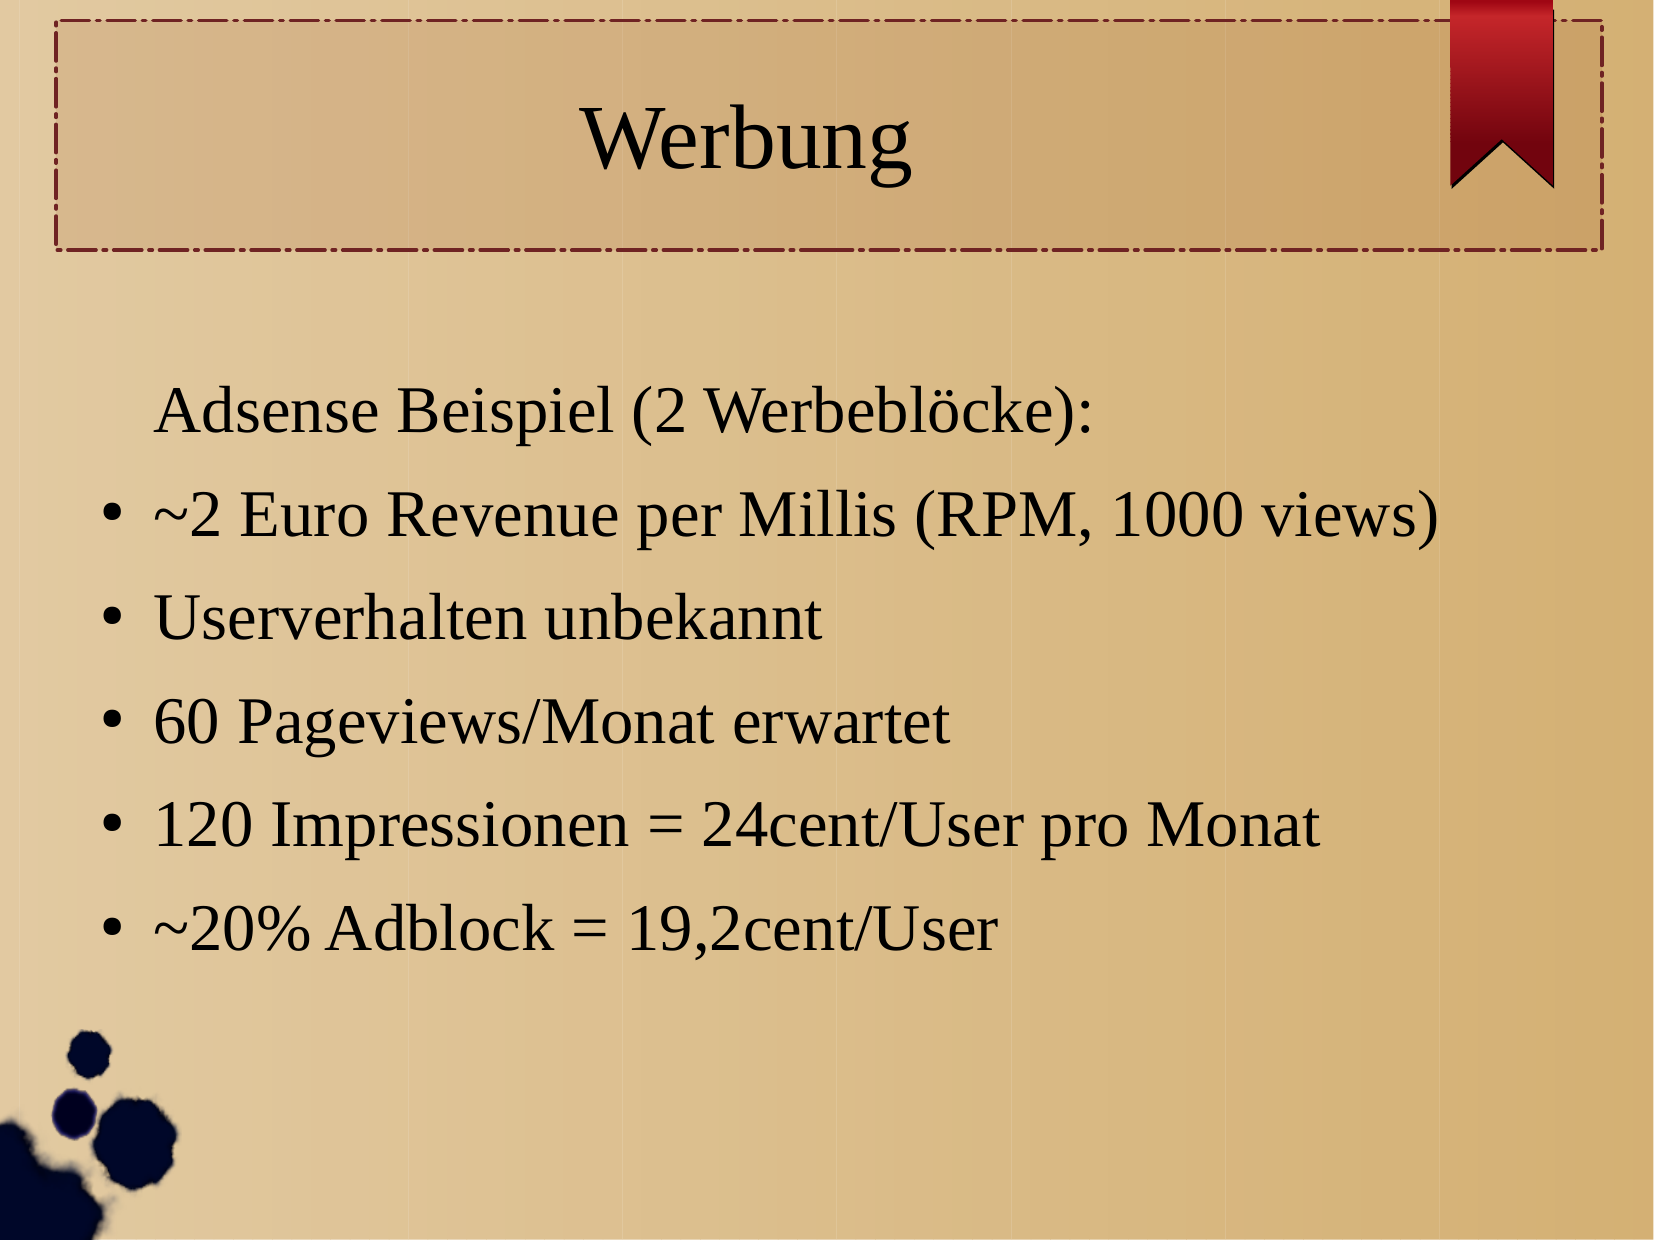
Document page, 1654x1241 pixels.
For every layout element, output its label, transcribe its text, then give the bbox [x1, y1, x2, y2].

list Adsense Beispiel (2 Werbeblöcke): ~2 Euro Revenue per Millis (RPM, 1000 views) Userverhalten unbekannt 60 Pageviews/Monat erwartet 120 Impressionen = 24cent/User pro Monat ~20% Adblock = 19,2cent/User [82, 299, 1571, 1019]
title Werbung [82, 47, 1412, 229]
